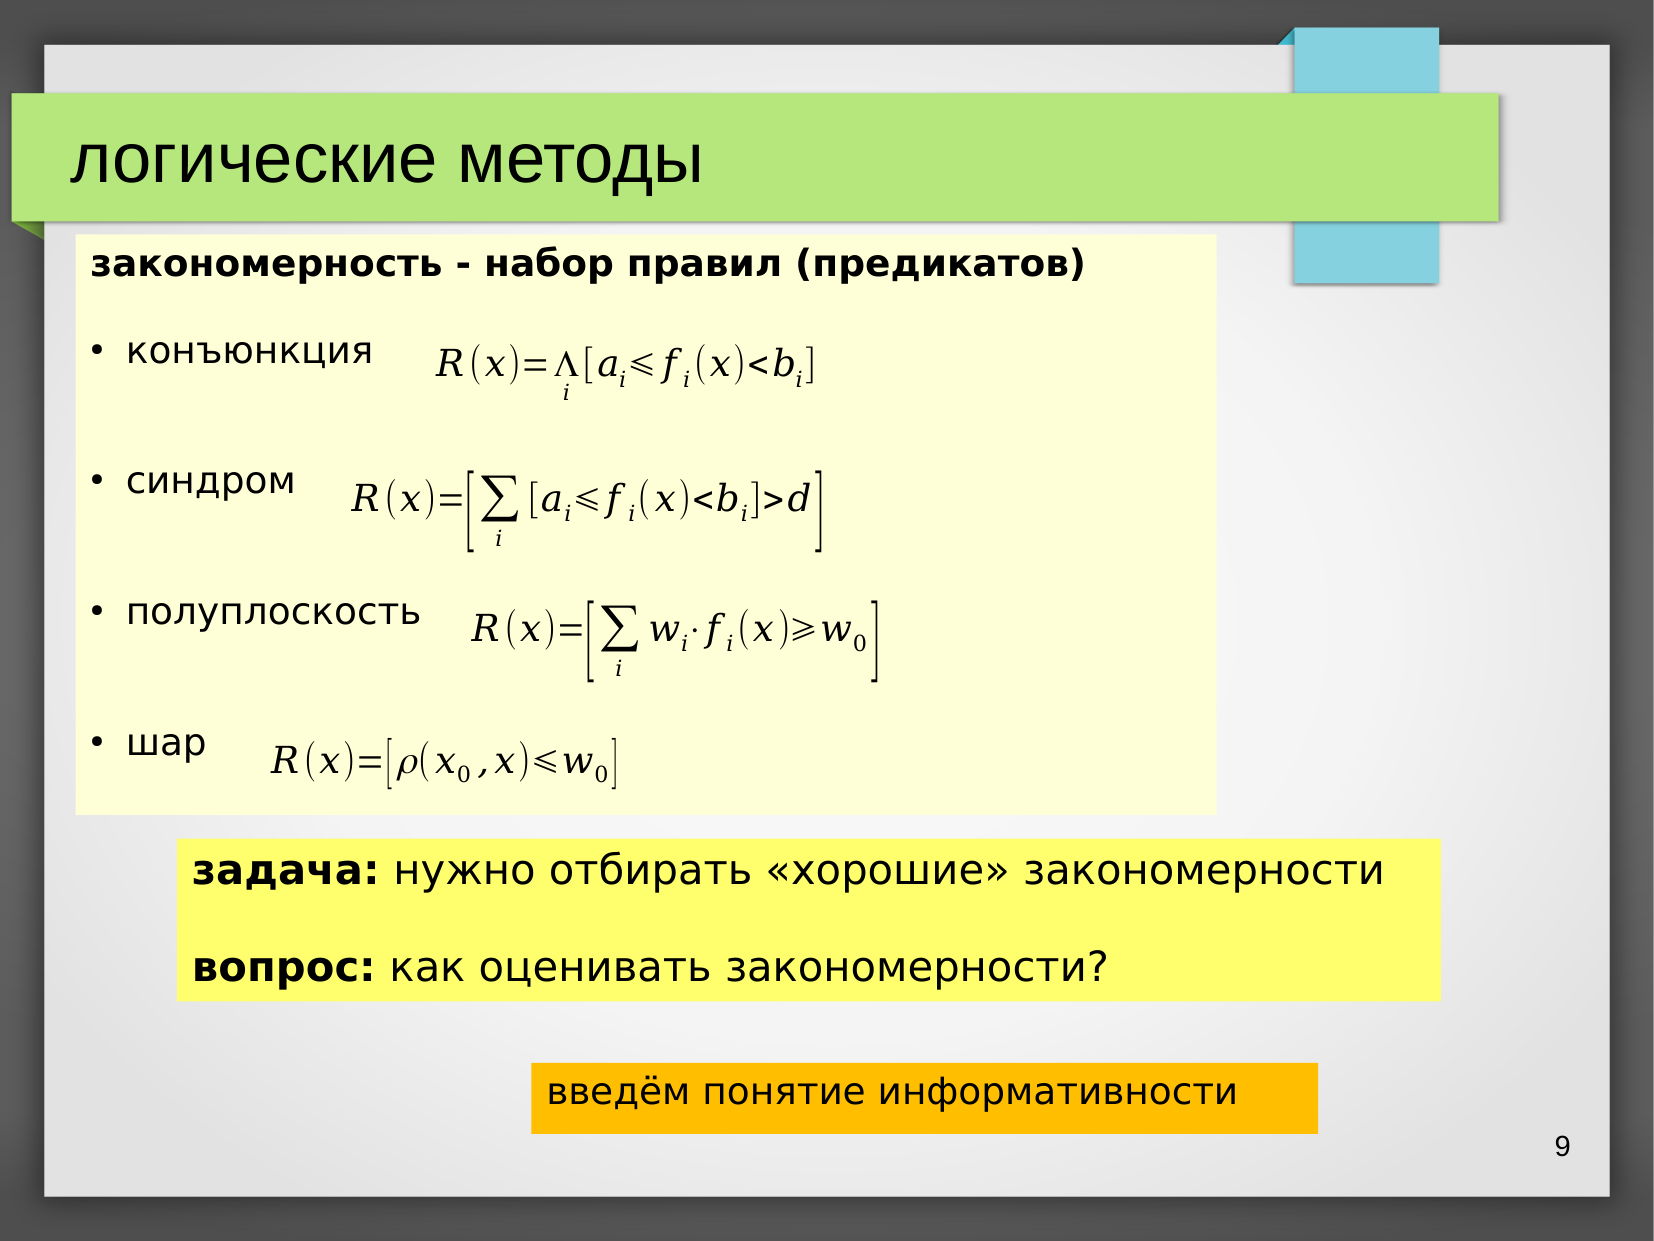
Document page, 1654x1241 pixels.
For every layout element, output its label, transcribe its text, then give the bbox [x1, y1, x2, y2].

picture [0, 0, 1654, 1241]
text_box введём понятие информативности [531, 1062, 1319, 1134]
chart [263, 736, 625, 792]
text_box задача: нужно отбирать «хорошие» закономерности вопрос: как оценивать закономерности? [177, 838, 1441, 1002]
chart [463, 599, 886, 686]
text_box закономерность - набор правил (предикатов) конъюнкция синдром полуплоскость шар [75, 234, 1217, 815]
chart [343, 469, 831, 556]
title логические методы [70, 118, 1205, 199]
chart [428, 342, 823, 406]
